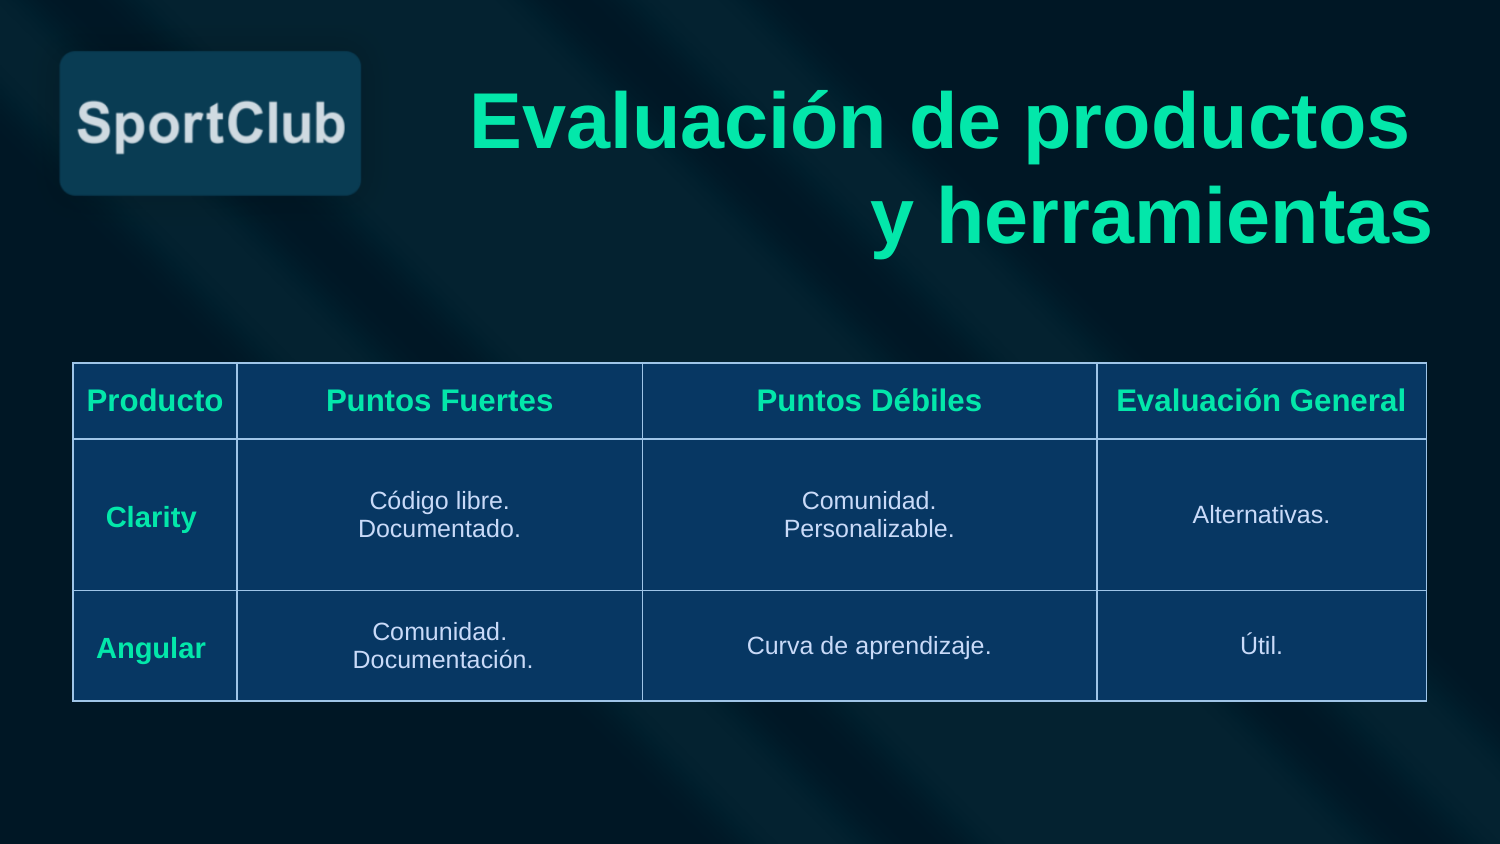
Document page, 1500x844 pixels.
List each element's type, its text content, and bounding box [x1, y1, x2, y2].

table_header Evaluación General [1098, 364, 1426, 438]
picture [0, 0, 1500, 844]
table_cell Angular [74, 591, 236, 700]
table_cell Clarity [74, 440, 236, 590]
title Evaluación de productos y herramientas [405, 54, 1449, 184]
table_header Producto [74, 364, 236, 438]
table_header Puntos Débiles [643, 364, 1096, 438]
table_cell Comunidad. Documentación. [238, 591, 642, 700]
table_cell Comunidad. Personalizable. [643, 440, 1096, 590]
table_cell Útil. [1098, 591, 1426, 700]
table_cell Curva de aprendizaje. [643, 591, 1096, 700]
table_cell Alternativas. [1098, 440, 1426, 590]
table_cell Código libre. Documentado. [238, 440, 642, 590]
table_header Puntos Fuertes [238, 364, 642, 438]
